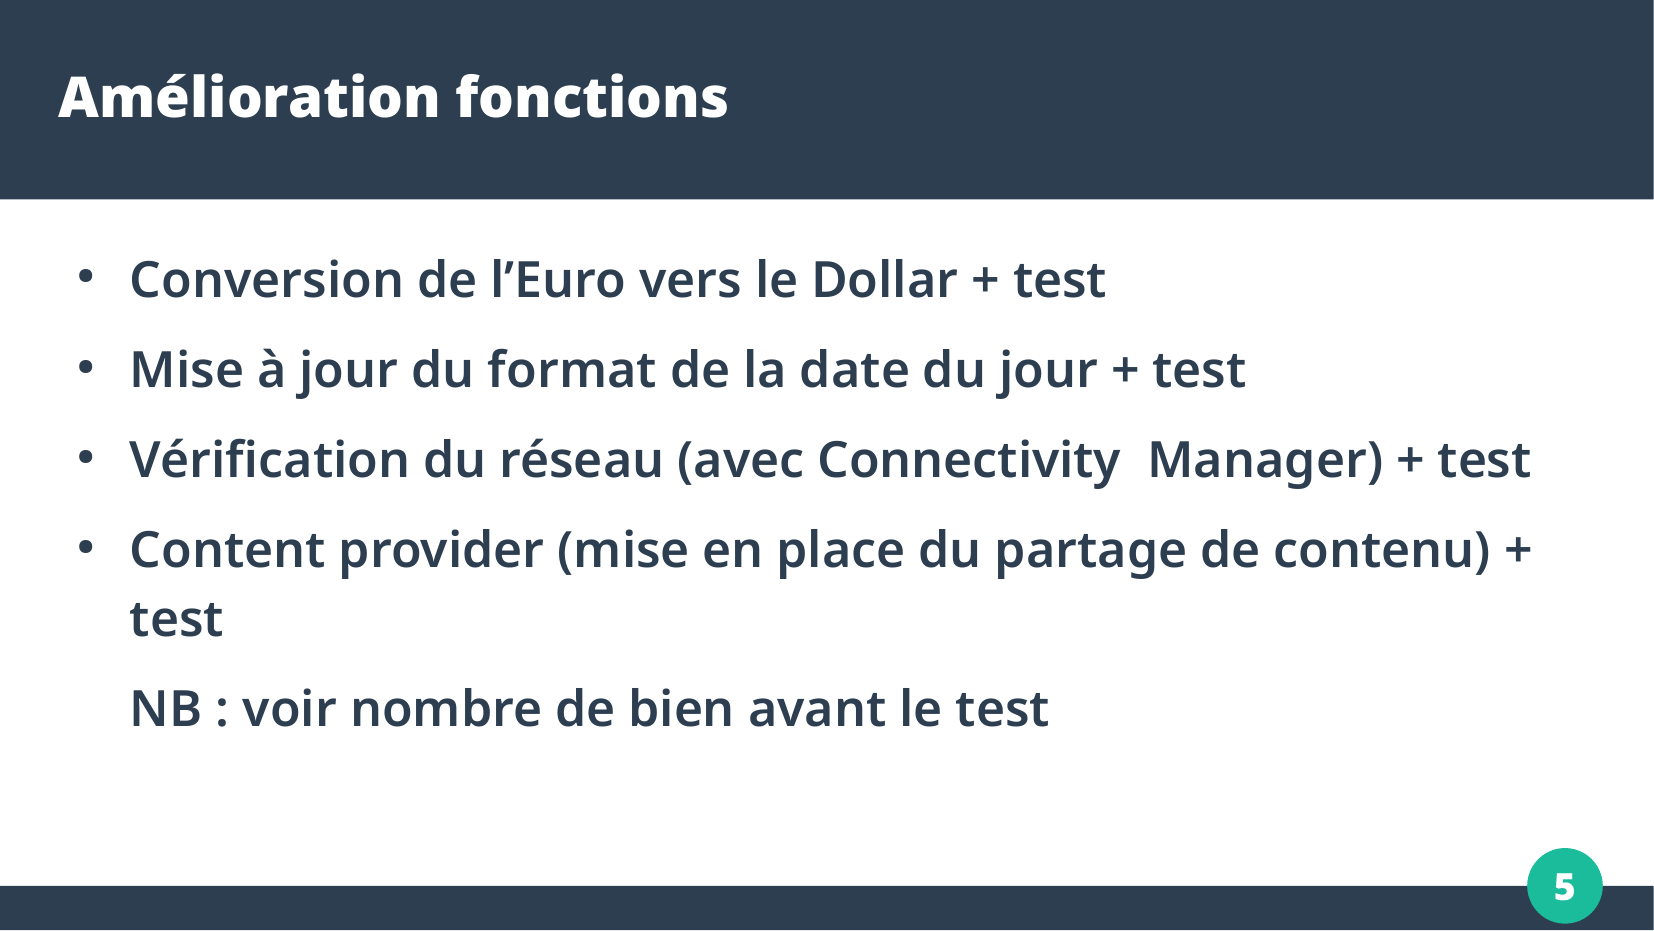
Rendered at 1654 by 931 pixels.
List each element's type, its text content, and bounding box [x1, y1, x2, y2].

list Conversion de l’Euro vers le Dollar + test Mise à jour du format de la date du jour + test Vérification du réseau (avec Connectivity Manager) + test Content provider (mise en place du partage de contenu) + test NB : voir nombre de bien avant le test [59, 243, 1595, 864]
title Amélioration fonctions [59, 37, 1595, 155]
